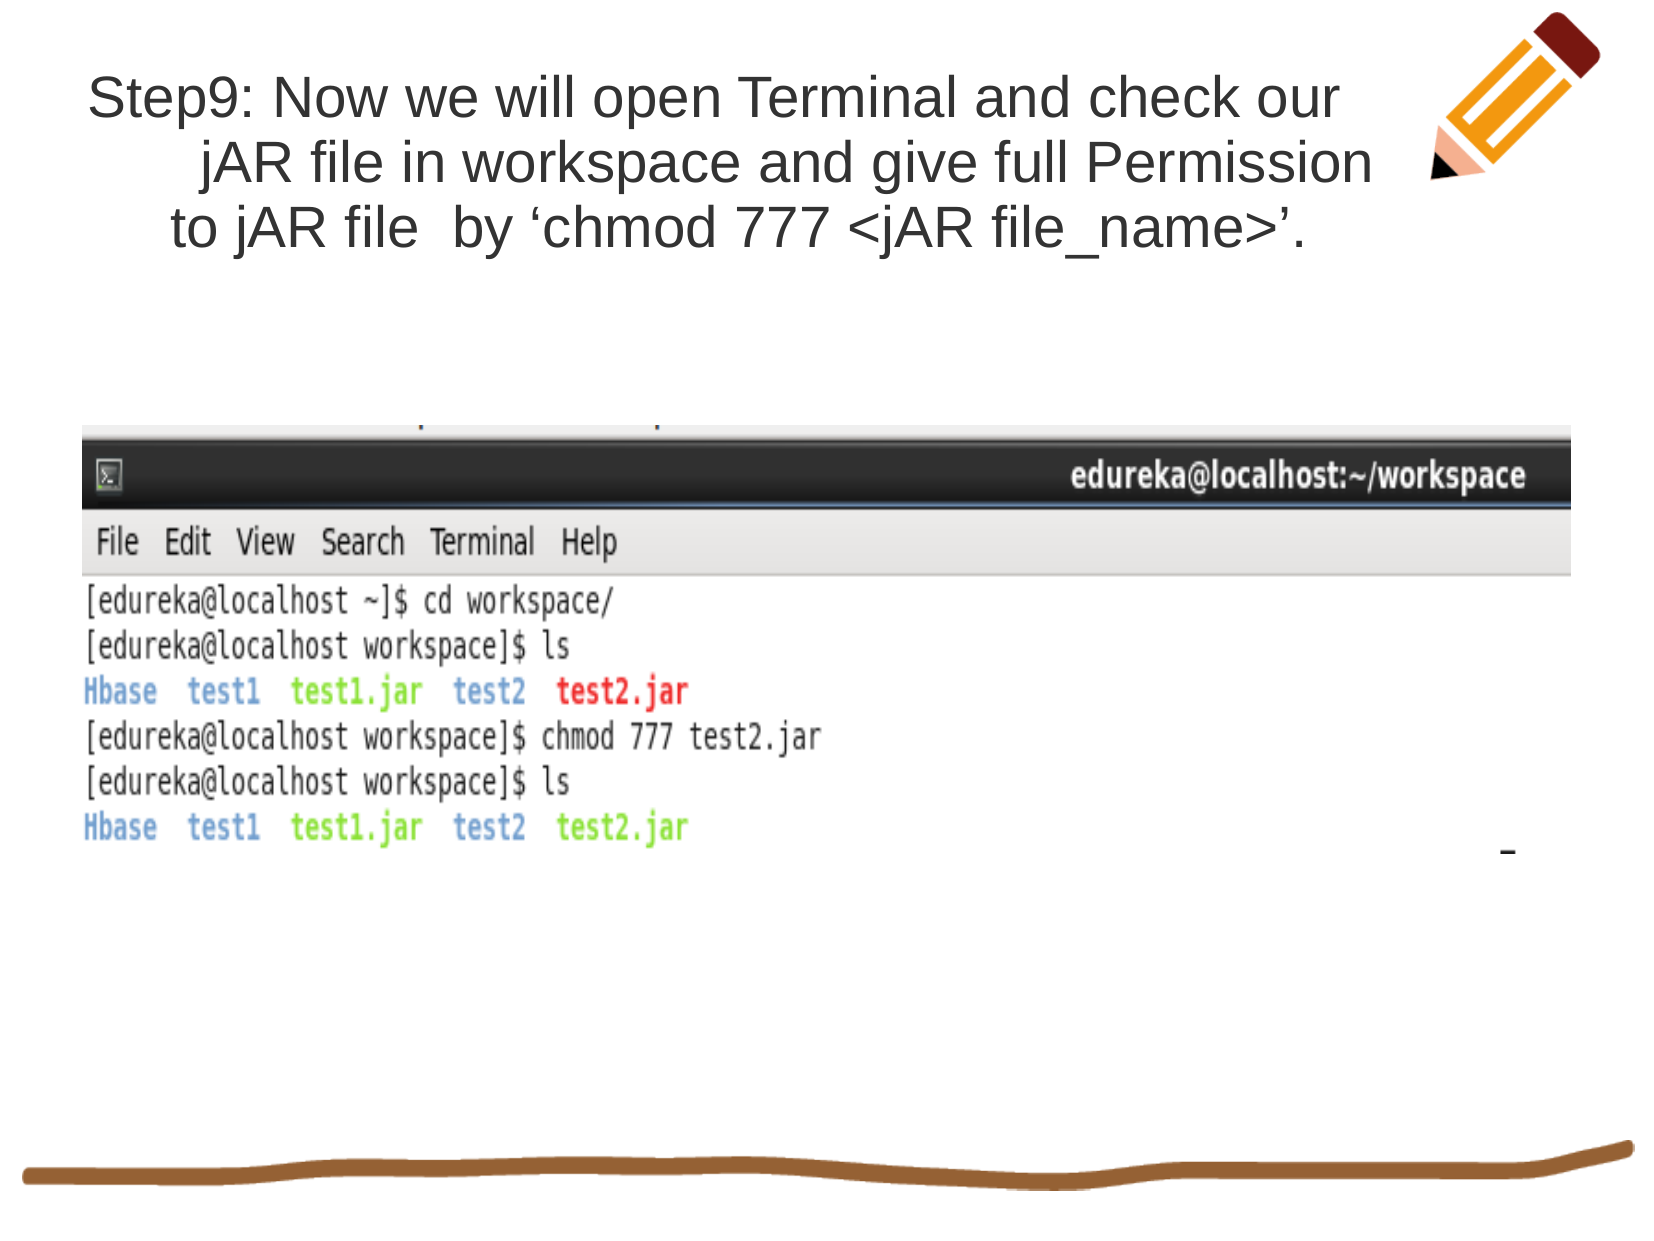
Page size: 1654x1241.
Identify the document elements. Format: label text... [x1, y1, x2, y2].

picture [1430, 12, 1601, 181]
picture [22, 1140, 1635, 1191]
picture [82, 425, 1571, 855]
title Step9: Now we will open Terminal and check our jAR file in workspace and give full Permission to jAR file by ‘chmod 777 <jAR file_name>’. [82, 64, 1430, 260]
